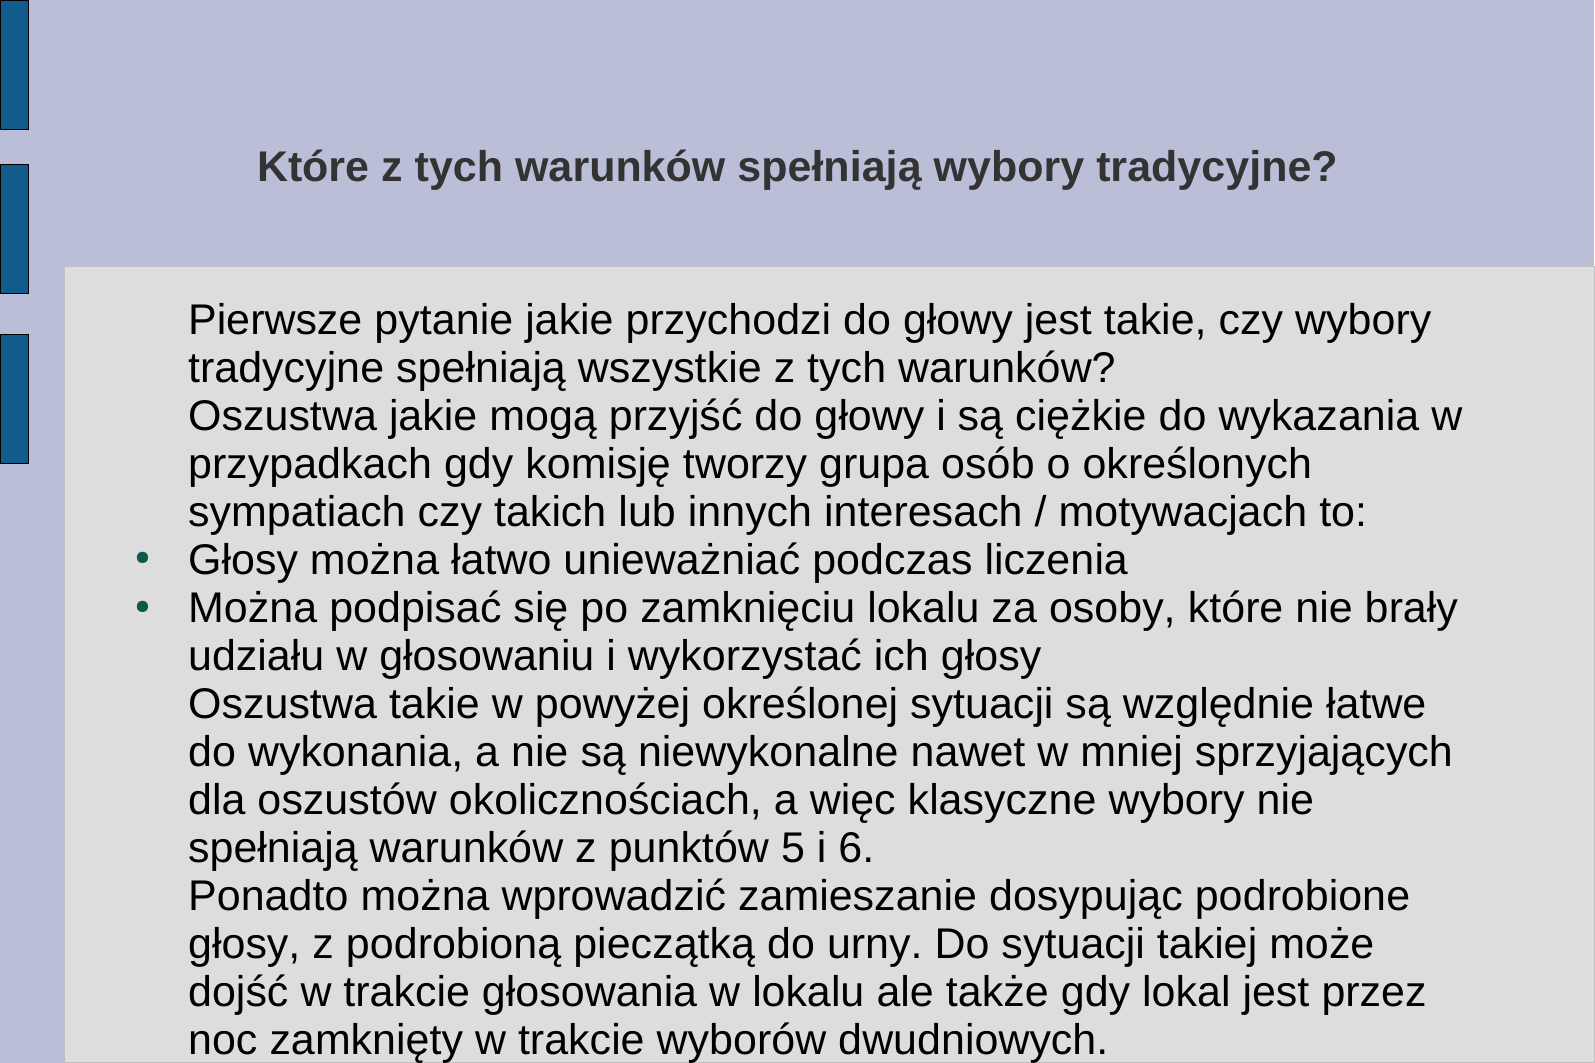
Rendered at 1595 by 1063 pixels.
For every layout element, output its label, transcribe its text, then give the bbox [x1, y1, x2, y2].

list Pierwsze pytanie jakie przychodzi do głowy jest takie, czy wybory tradycyjne spełniają wszystkie z tych warunków? Oszustwa jakie mogą przyjść do głowy i są ciężkie do wykazania w przypadkach gdy komisję tworzy grupa osób o określonych sympatiach czy takich lub innych interesach / motywacjach to: Głosy można łatwo unieważniać podczas liczenia Można podpisać się po zamknięciu lokalu za osoby, które nie brały udziału w głosowaniu i wykorzystać ich głosy Oszustwa takie w powyżej określonej sytuacji są względnie łatwe do wykonania, a nie są niewykonalne nawet w mniej sprzyjających dla oszustów okolicznościach, a więc klasyczne wybory nie spełniają warunków z punktów 5 i 6. Ponadto można wprowadzić zamieszanie dosypując podrobione głosy, z podrobioną pieczątką do urny. Do sytuacji takiej może dojść w trakcie głosowania w lokalu ale także gdy lokal jest przez noc zamknięty w trakcie wyborów dwudniowych. [117, 295, 1479, 1063]
title Które z tych warunków spełniają wybory tradycyjne? [117, 78, 1479, 256]
